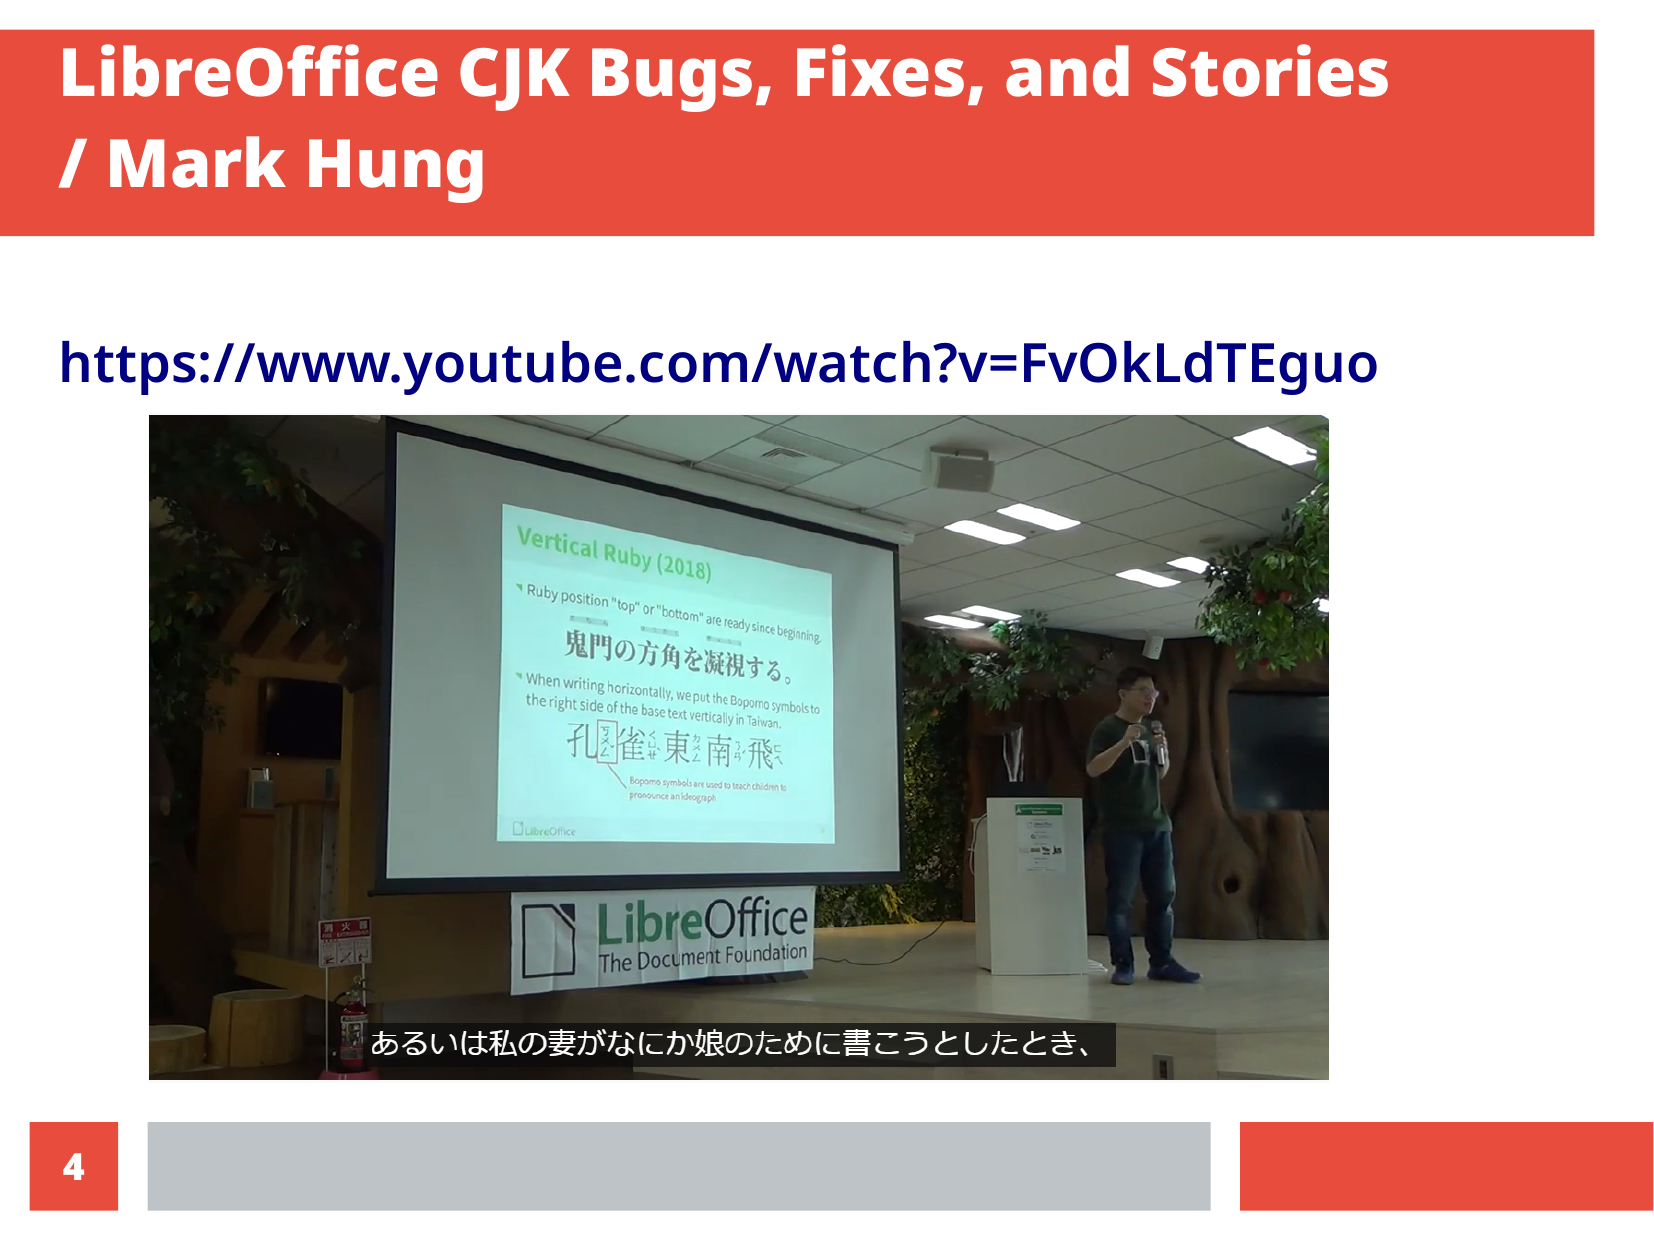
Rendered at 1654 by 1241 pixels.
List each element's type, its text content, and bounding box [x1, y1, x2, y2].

title LibreOffice CJK Bugs, Fixes, and Stories / Mark Hung [59, 59, 1595, 207]
list https://www.youtube.com/watch?v=FvOkLdTEguo [59, 324, 1565, 1093]
picture [148, 413, 1329, 1083]
